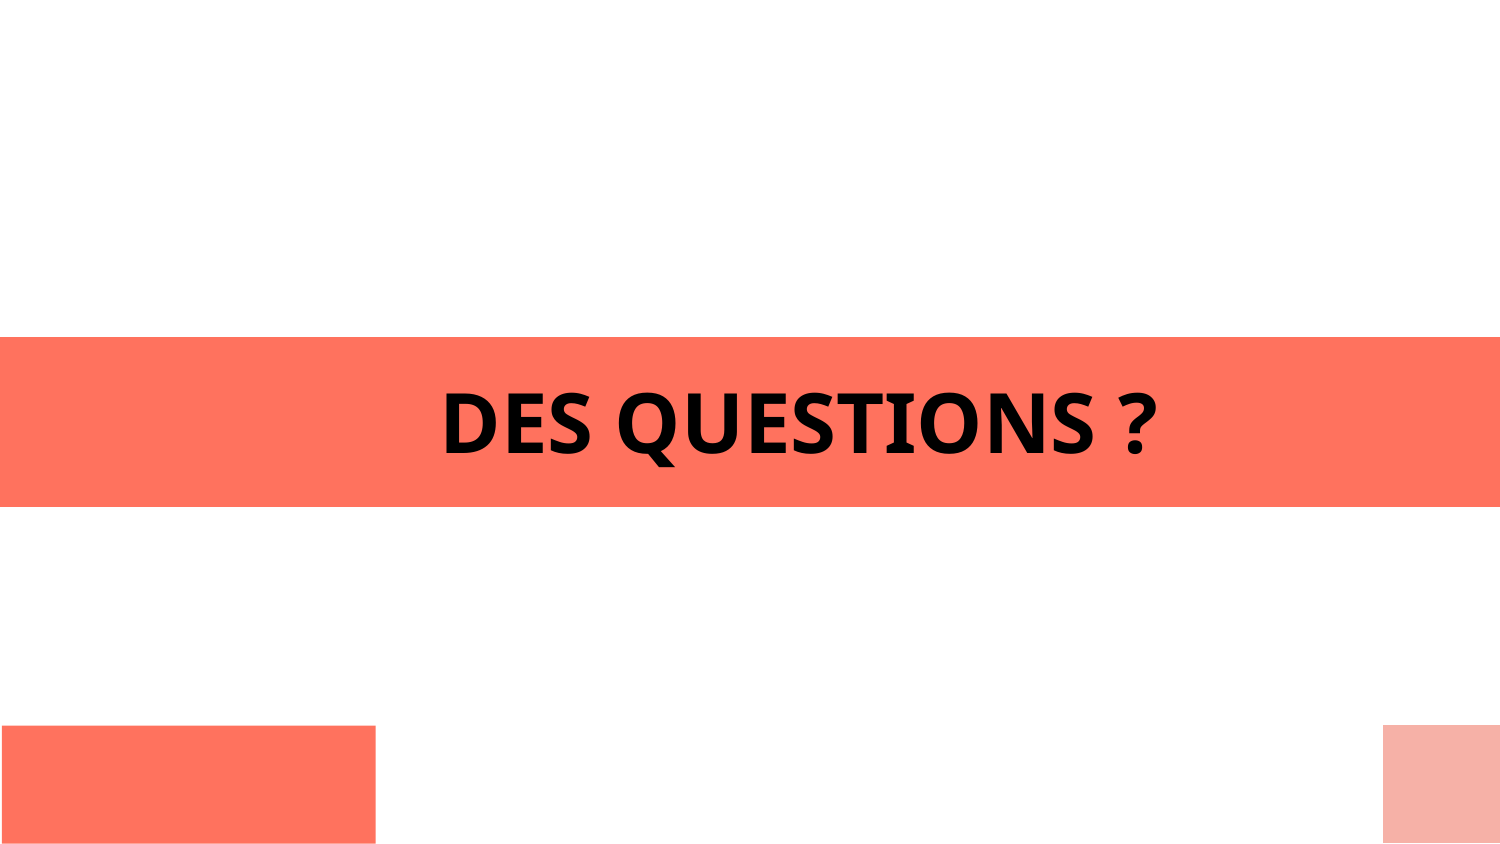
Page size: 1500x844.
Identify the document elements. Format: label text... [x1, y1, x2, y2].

text_box [0, 337, 1500, 506]
title DES QUESTIONS ? [424, 366, 1300, 577]
